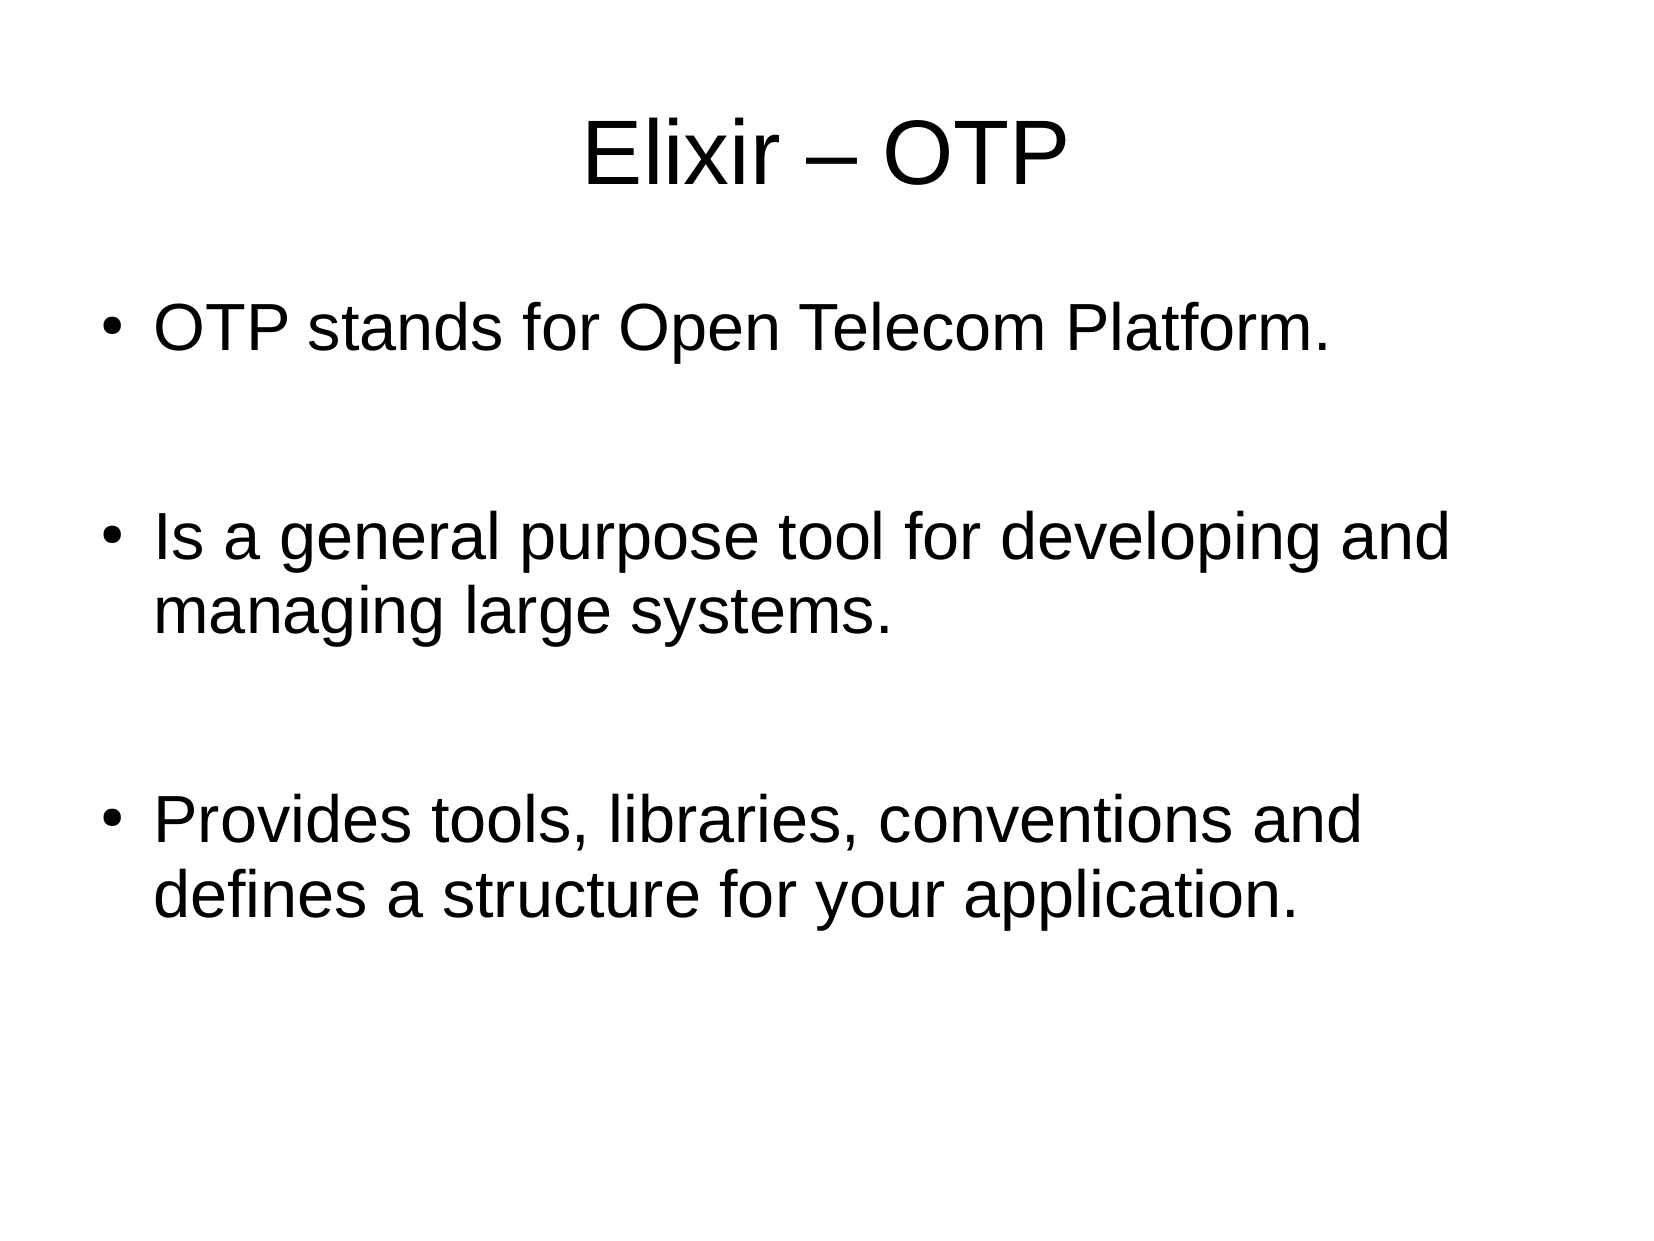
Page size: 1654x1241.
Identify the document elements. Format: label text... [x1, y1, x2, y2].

title Elixir – OTP [82, 49, 1571, 257]
list OTP stands for Open Telecom Platform. Is a general purpose tool for developing and managing large systems. Provides tools, libraries, conventions and defines a structure for your application. [82, 290, 1571, 1010]
